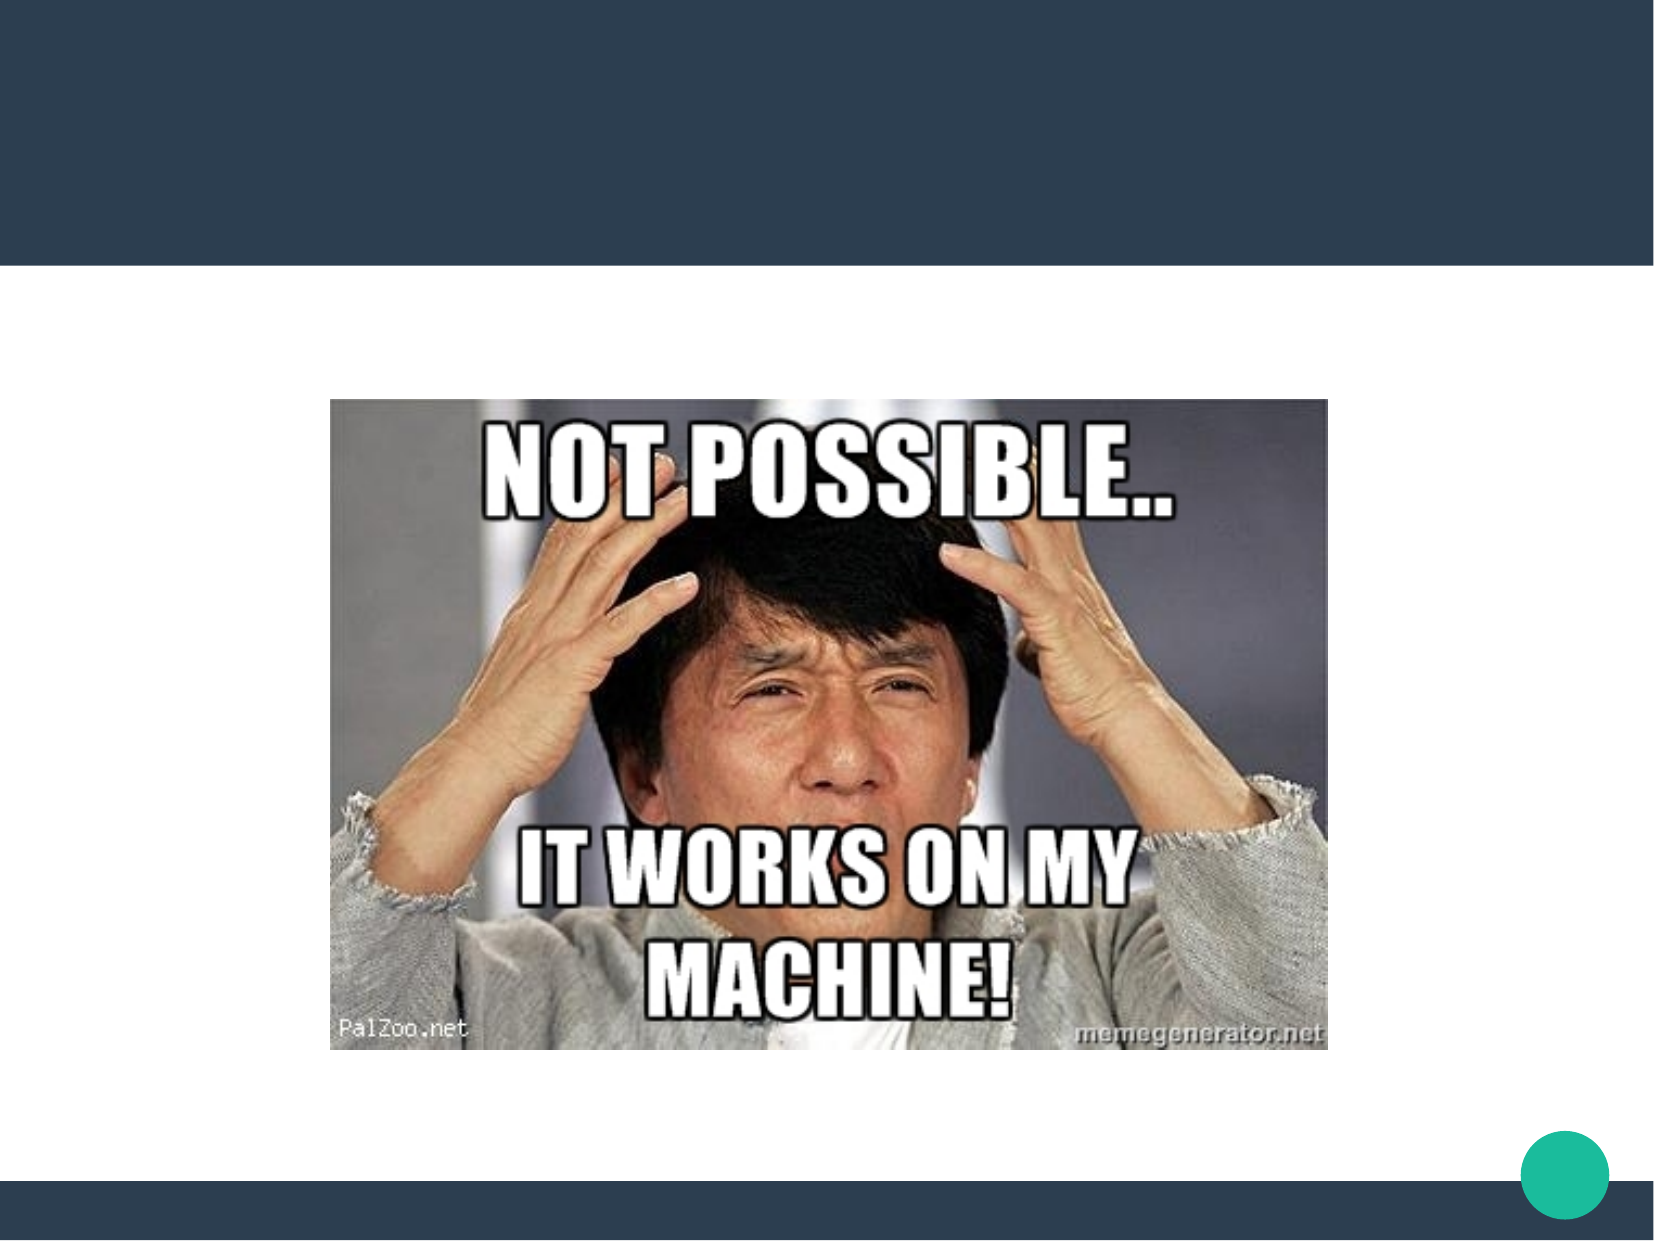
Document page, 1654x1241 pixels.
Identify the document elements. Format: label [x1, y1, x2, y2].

picture [330, 399, 1328, 1051]
